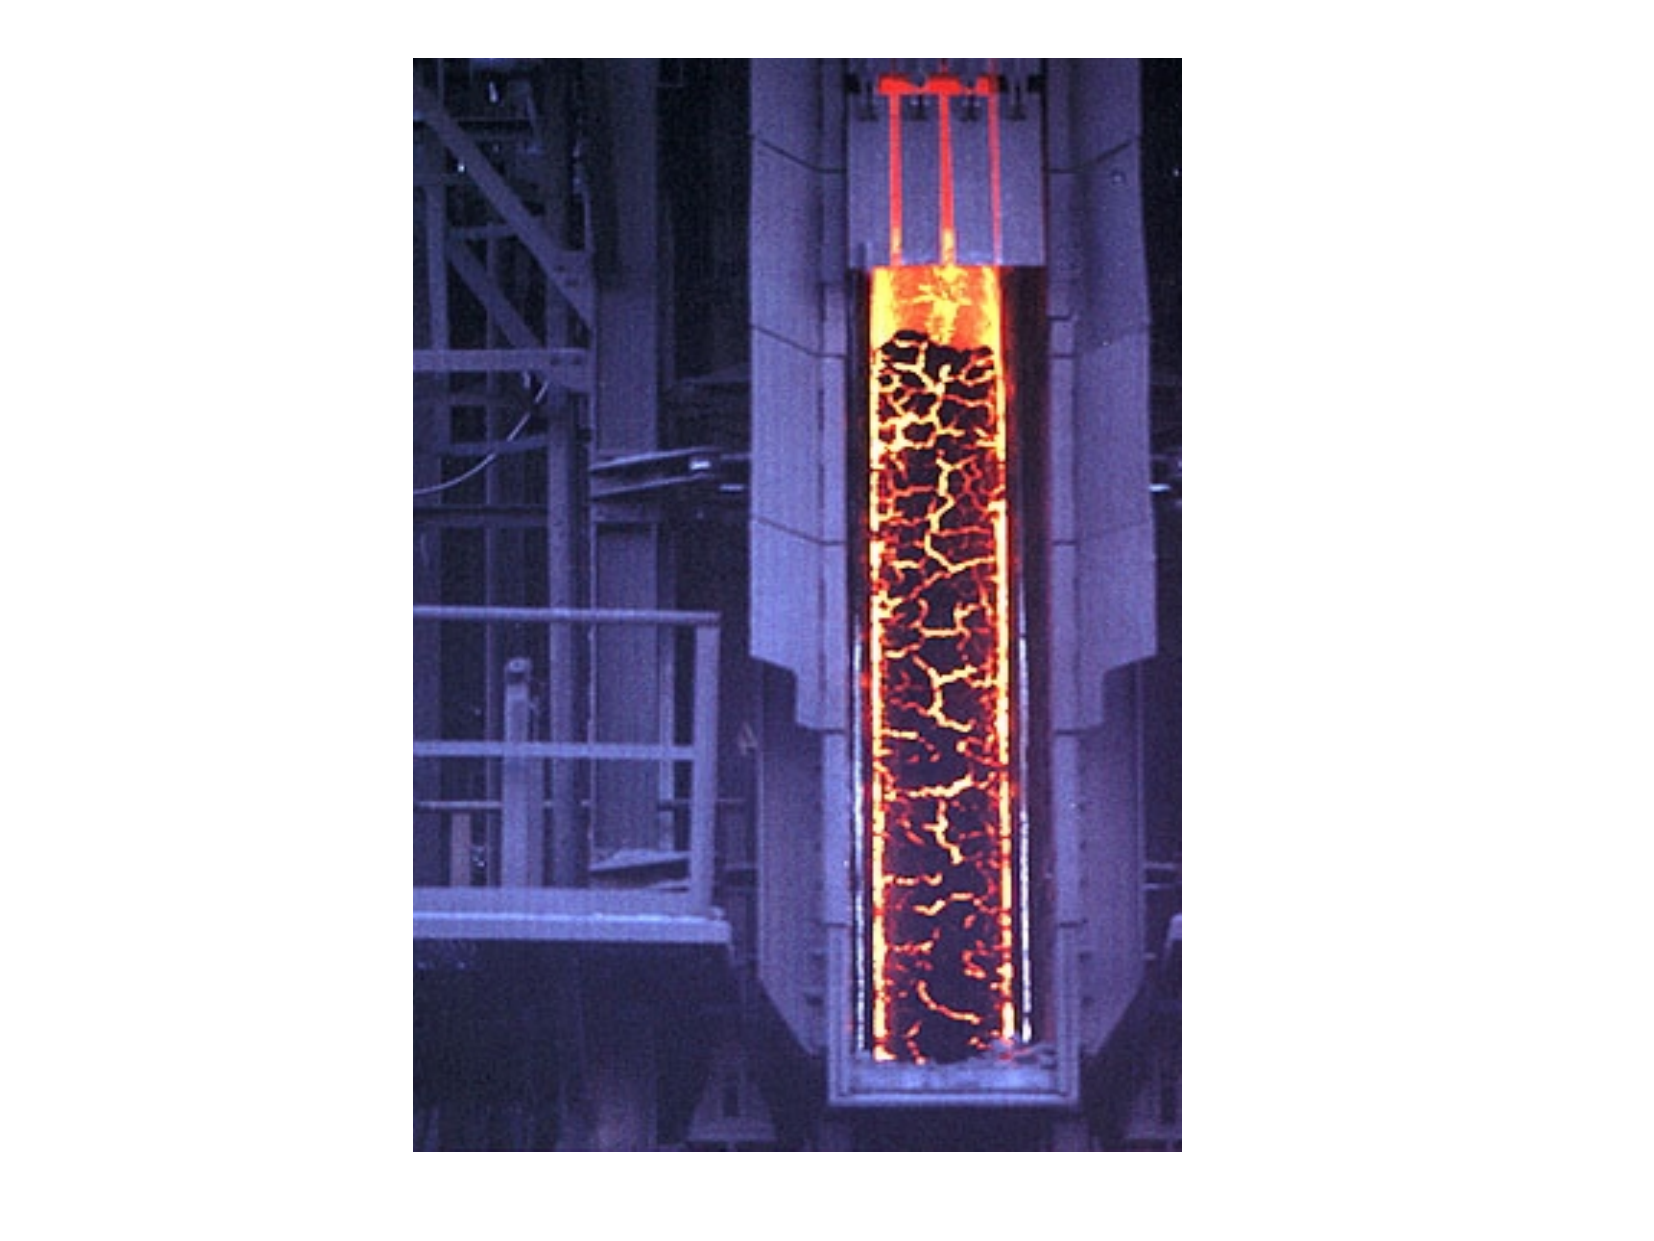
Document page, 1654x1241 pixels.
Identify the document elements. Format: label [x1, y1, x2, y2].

picture [413, 58, 1182, 1152]
